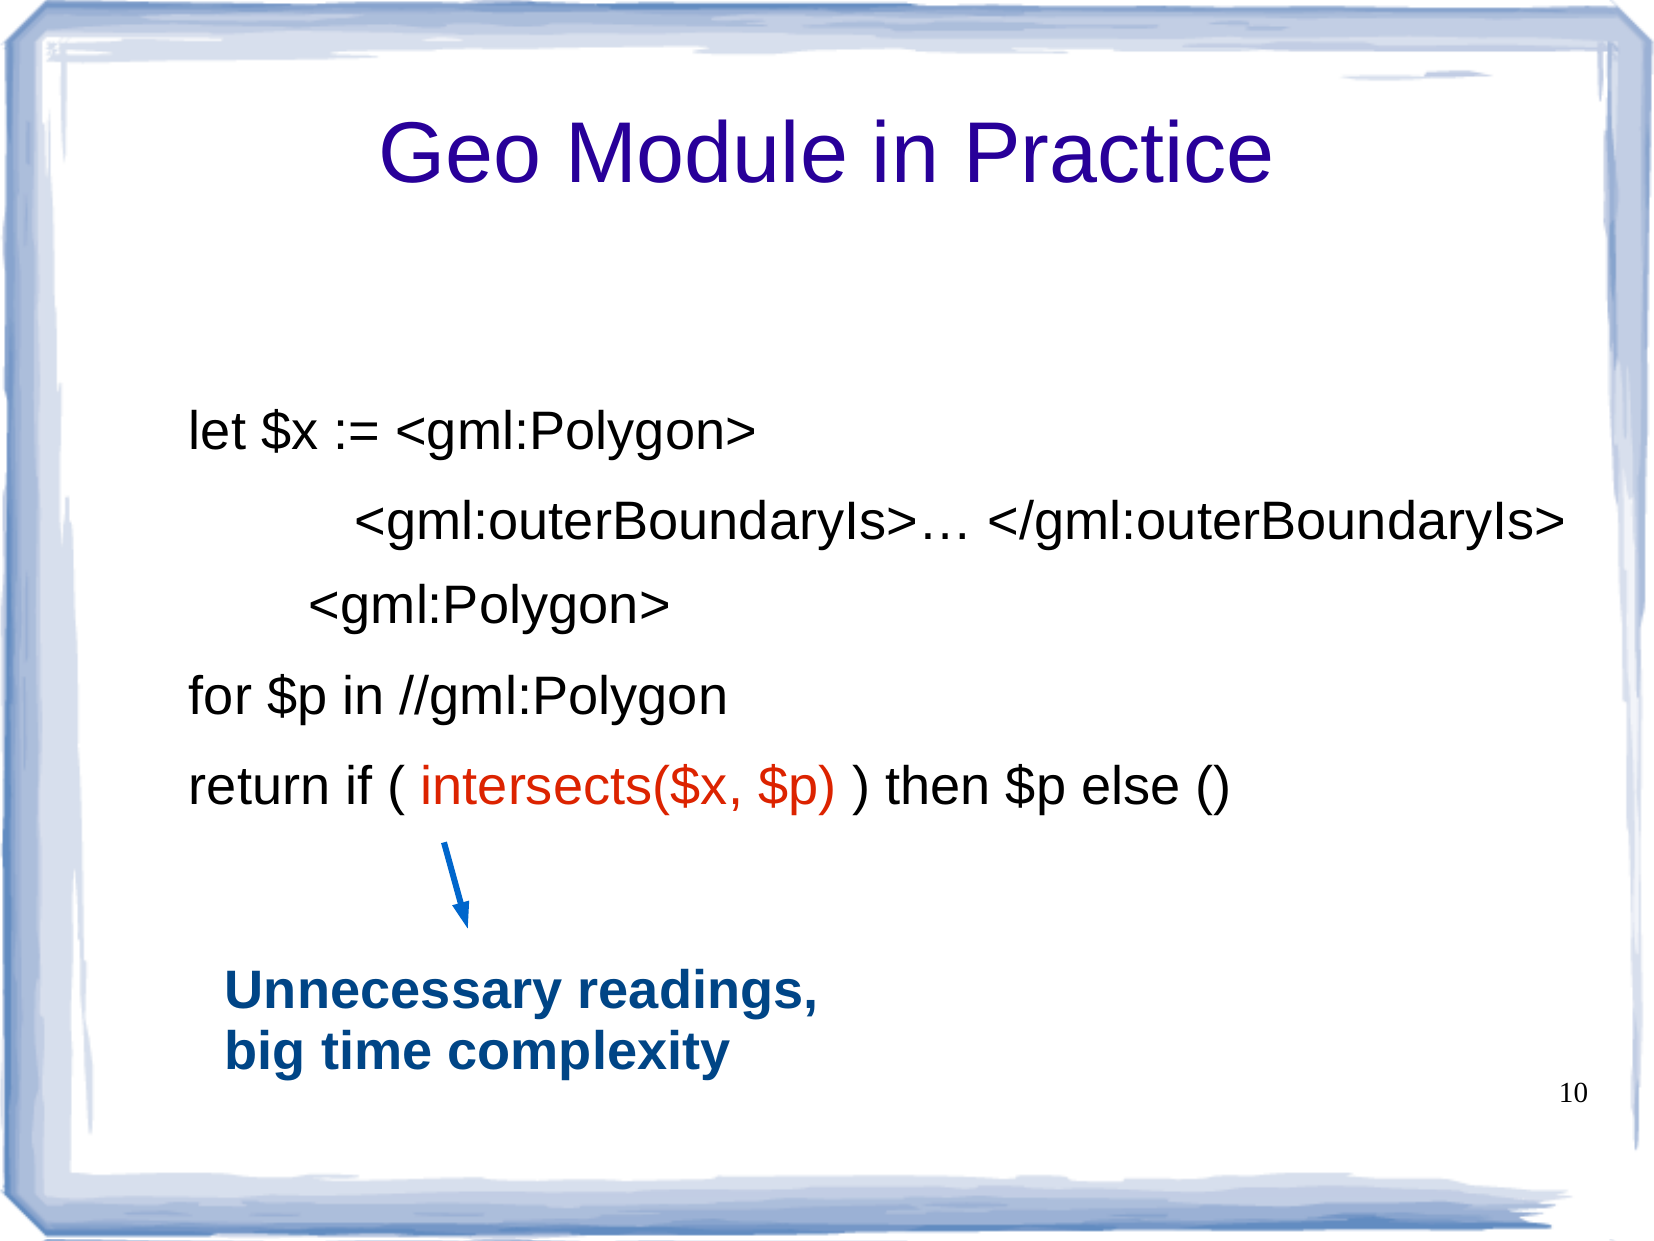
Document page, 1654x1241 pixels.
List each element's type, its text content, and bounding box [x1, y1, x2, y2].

text_box Unnecessary readings, big time complexity [210, 952, 857, 1089]
picture [0, 0, 1654, 1241]
list let $x := <gml:Polygon> <gml:outerBoundaryIs>… </gml:outerBoundaryIs> <gml:Polygon> for $p in //gml:Polygon return if ( intersects($x, $p) ) then $p else () [118, 324, 1571, 1045]
title Geo Module in Practice [82, 49, 1571, 257]
